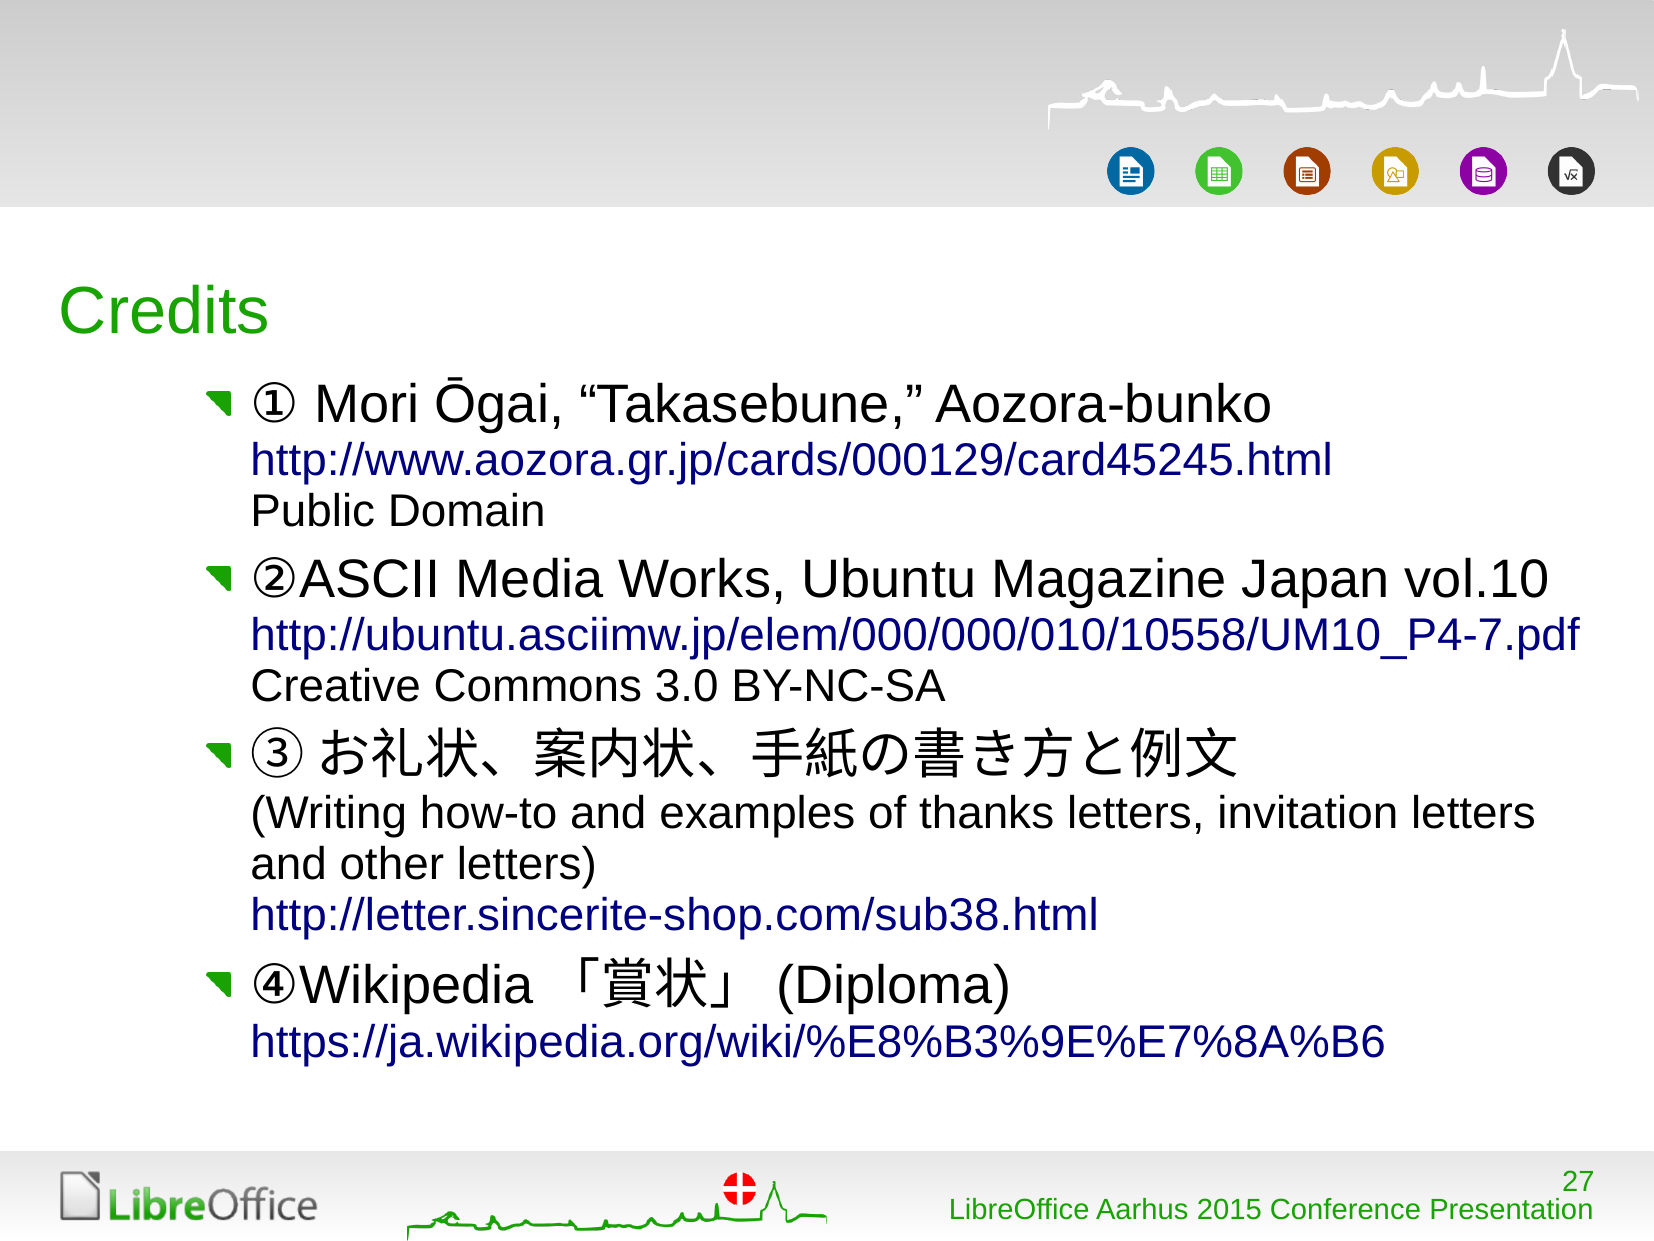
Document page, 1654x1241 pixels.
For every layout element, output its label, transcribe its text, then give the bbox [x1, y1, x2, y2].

list ① Mori Ōgai, “Takasebune,” Aozora-bunko http://www.aozora.gr.jp/cards/000129/card45245.html Public Domain ②ASCII Media Works, Ubuntu Magazine Japan vol.10 http://ubuntu.asciimw.jp/elem/000/000/010/10558/UM10_P4-7.pdf Creative Commons 3.0 BY-NC-SA ③お礼状、案内状、手紙の書き方と例文 (Writing how-to and examples of thanks letters, invitation letters and other letters) http://letter.sincerite-shop.com/sub38.html ④Wikipedia「賞状」(Diploma) https://ja.wikipedia.org/wiki/%E8%B3%9E%E7%8A%B6 [206, 373, 1595, 1241]
title Credits [59, 236, 1595, 384]
picture [1107, 147, 1595, 195]
picture [41, 1152, 206, 1240]
picture [1048, 29, 1639, 130]
